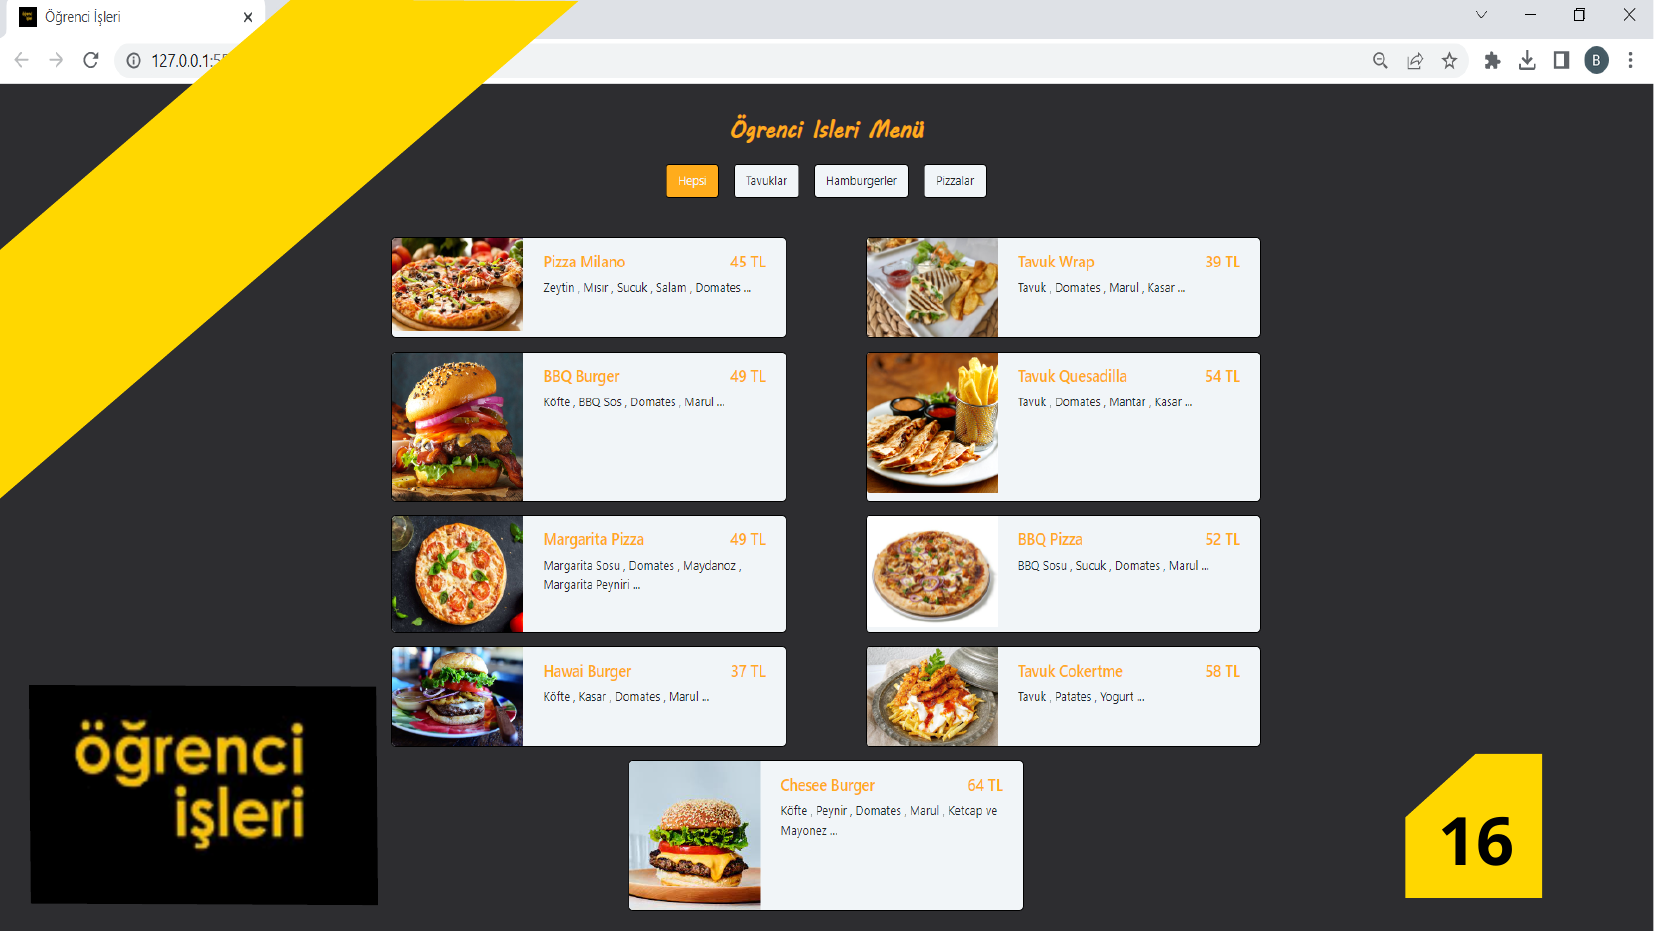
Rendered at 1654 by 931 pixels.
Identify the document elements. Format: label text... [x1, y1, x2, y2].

text_box [0, 0, 579, 499]
text_box [1405, 801, 1543, 898]
text_box [1434, 753, 1543, 791]
picture [0, 0, 289, 249]
text_box 16 [1423, 791, 1543, 887]
picture [0, 0, 1654, 931]
